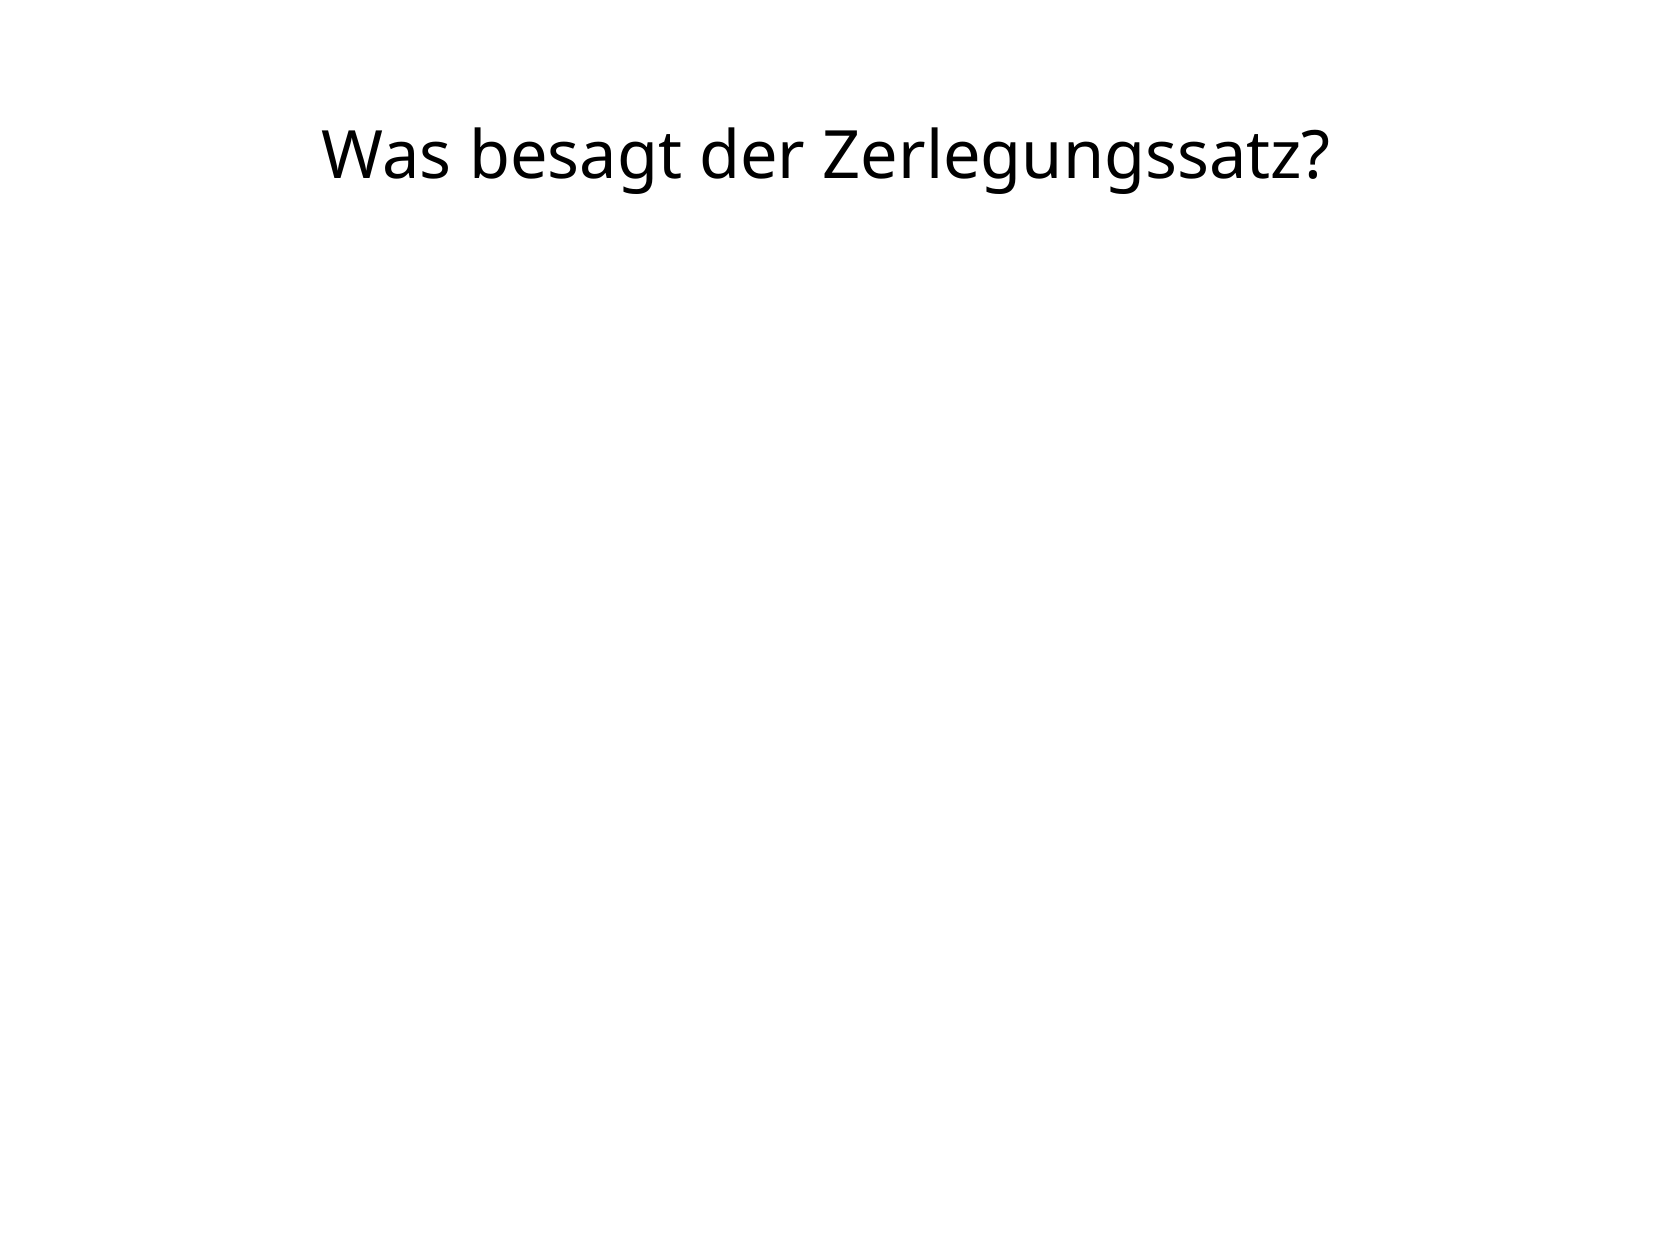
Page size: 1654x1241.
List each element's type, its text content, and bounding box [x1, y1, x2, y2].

title Was besagt der Zerlegungssatz? [82, 49, 1571, 257]
